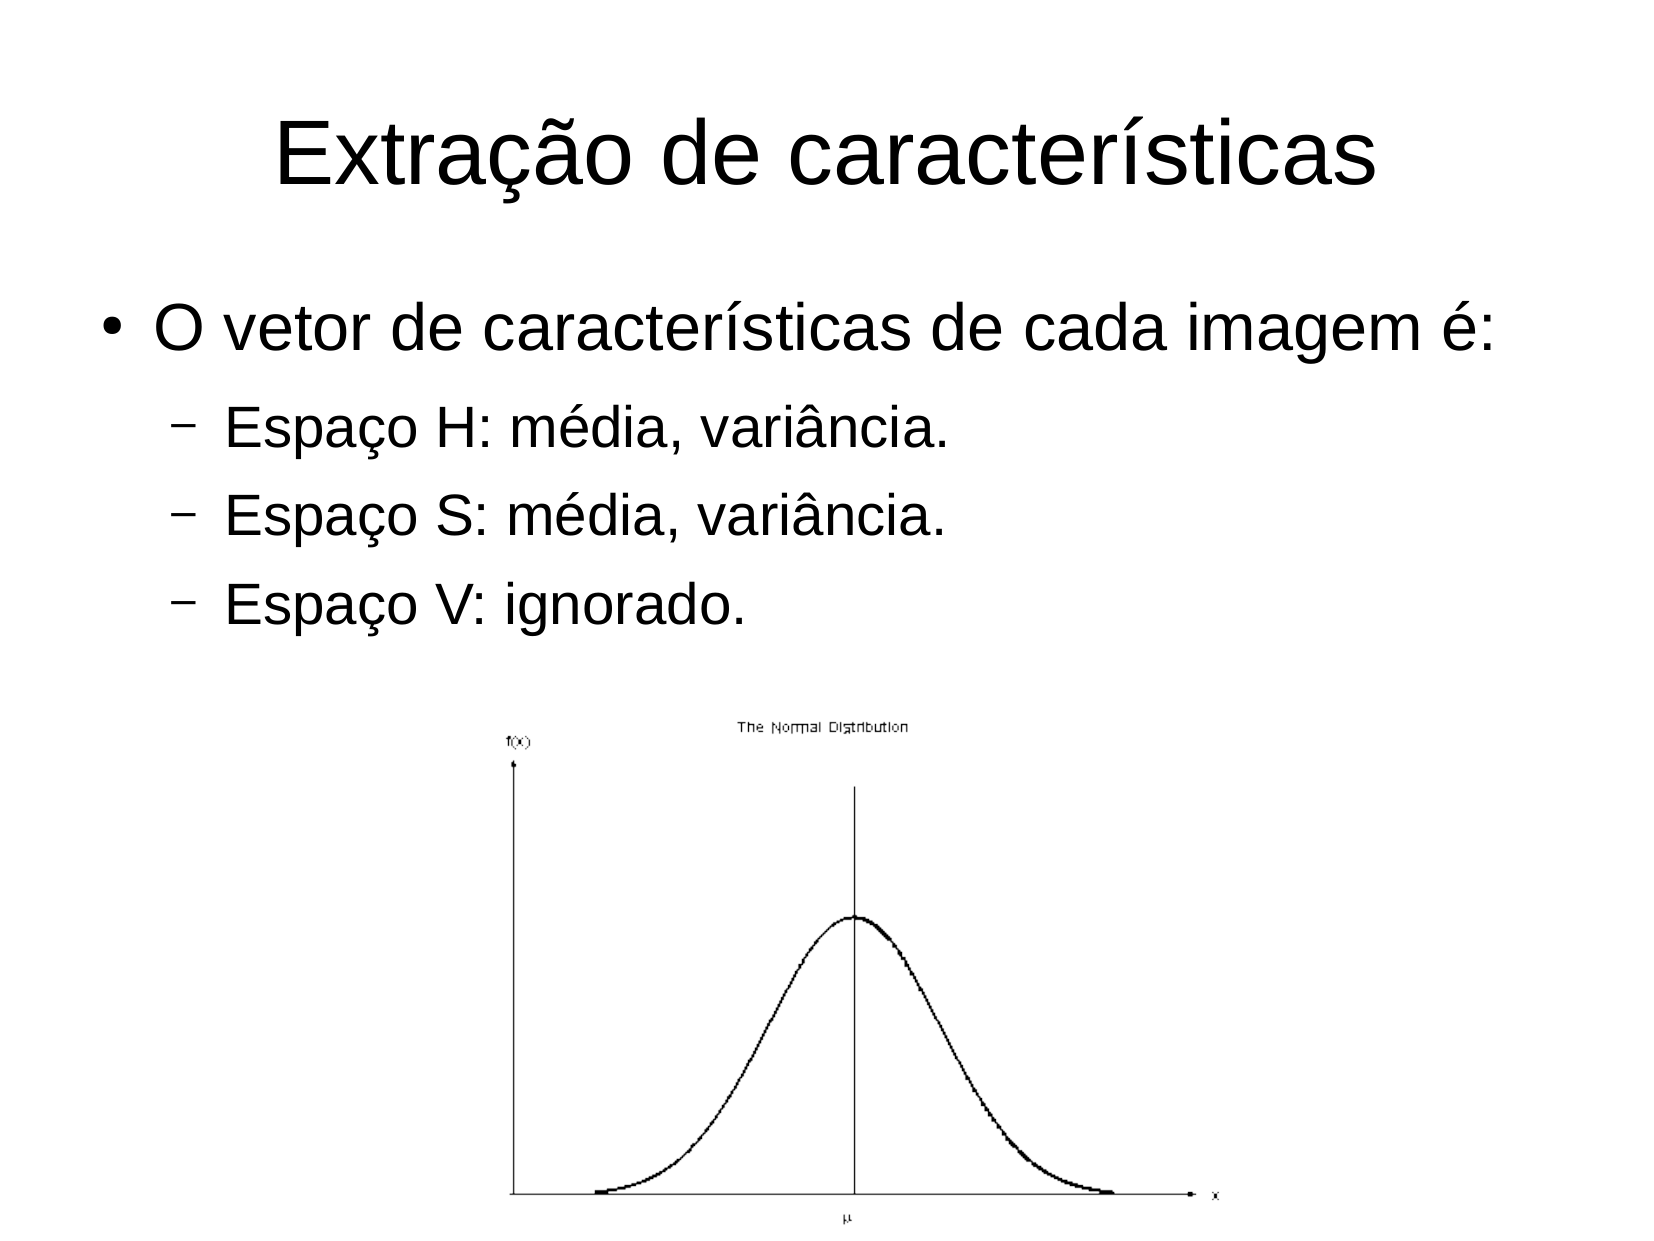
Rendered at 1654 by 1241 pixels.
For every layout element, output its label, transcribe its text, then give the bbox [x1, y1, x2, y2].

picture [501, 710, 1235, 1232]
list O vetor de características de cada imagem é: Espaço H: média, variância. Espaço S: média, variância. Espaço V: ignorado. [82, 290, 1538, 1010]
title Extração de características [82, 49, 1571, 257]
